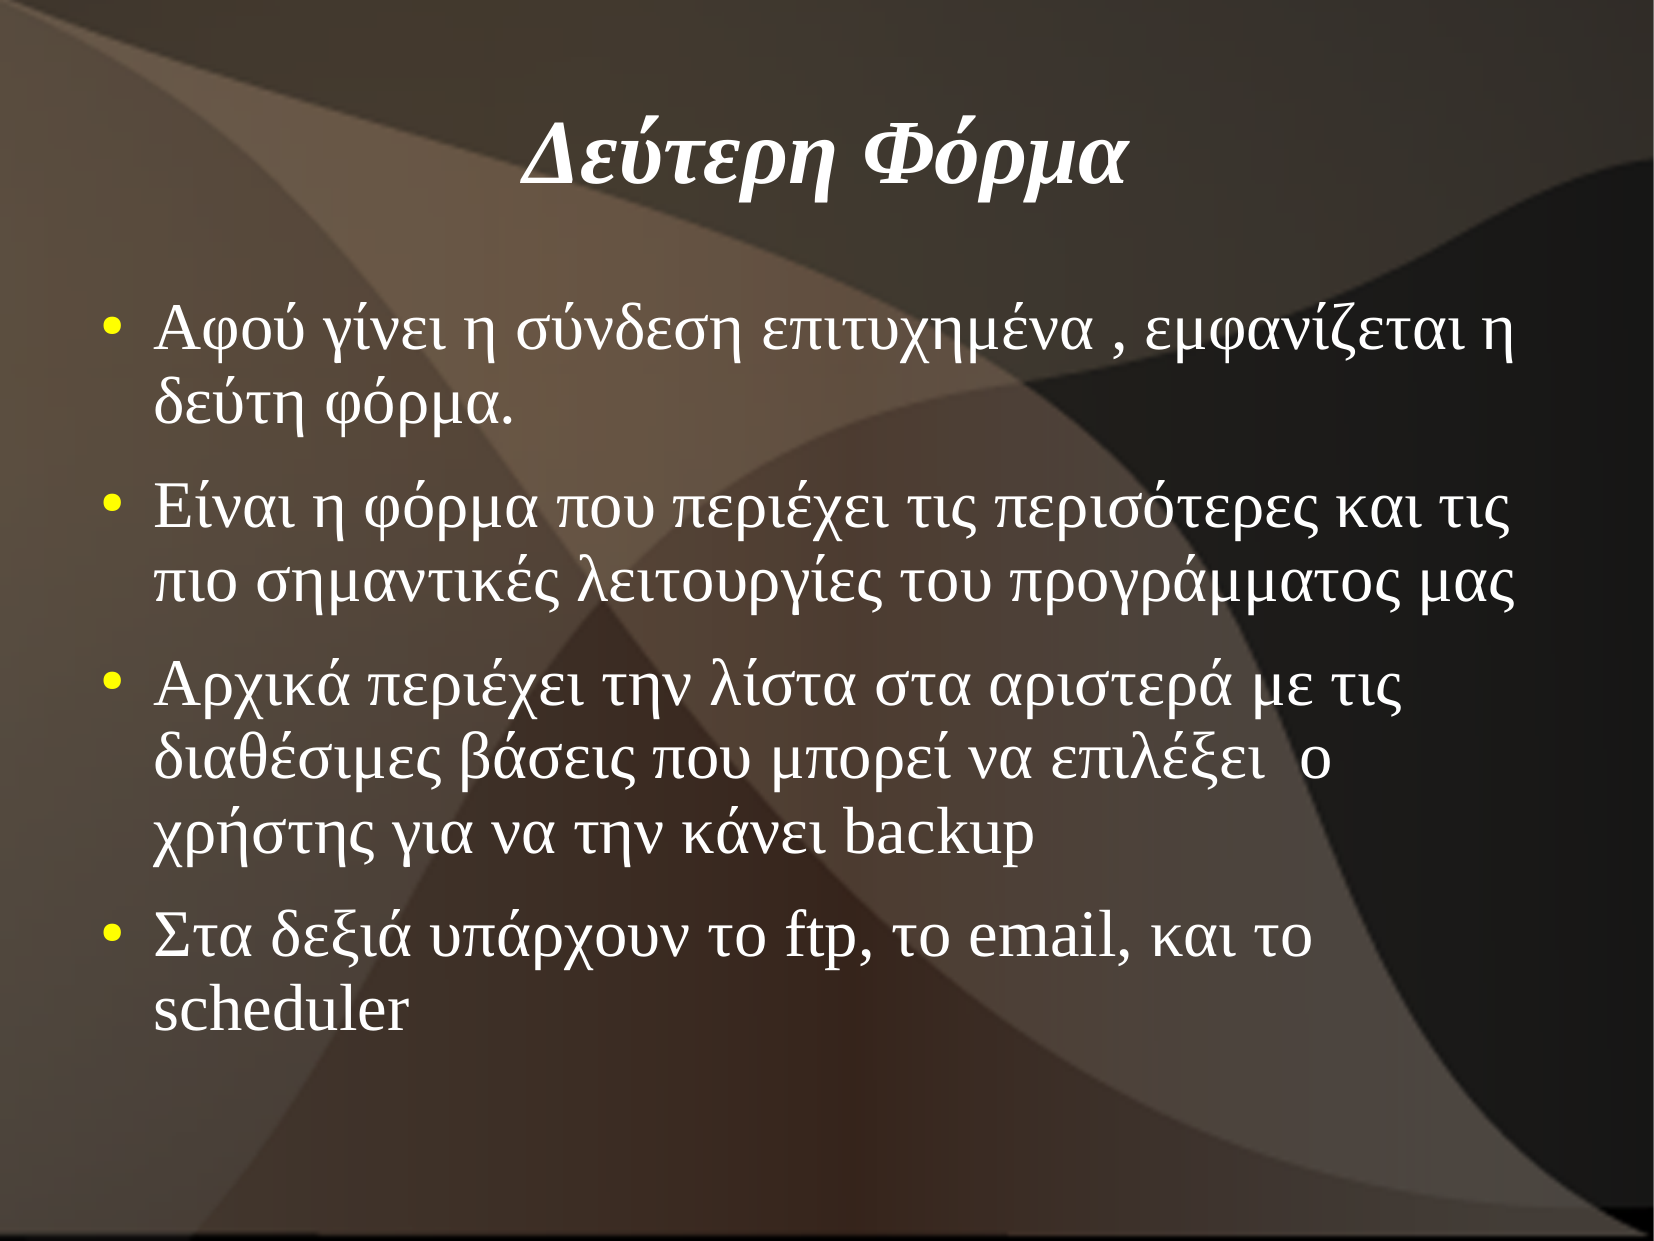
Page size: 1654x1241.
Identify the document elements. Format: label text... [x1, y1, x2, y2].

picture [0, 0, 1654, 1241]
title Δεύτερη Φόρμα [82, 49, 1571, 257]
list Αφού γίνει η σύνδεση επιτυχημένα , εμφανίζεται η δεύτη φόρμα. Είναι η φόρμα που περιέχει τις περισότερες και τις πιο σημαντικές λειτουργίες του προγράμματος μας Αρχικά περιέχει την λίστα στα αριστερά με τις διαθέσιμες βάσεις που μπορεί να επιλέξει ο χρήστης για να την κάνει backup Στα δεξιά υπάρχουν το ftp, το email, και το scheduler [82, 290, 1571, 1109]
